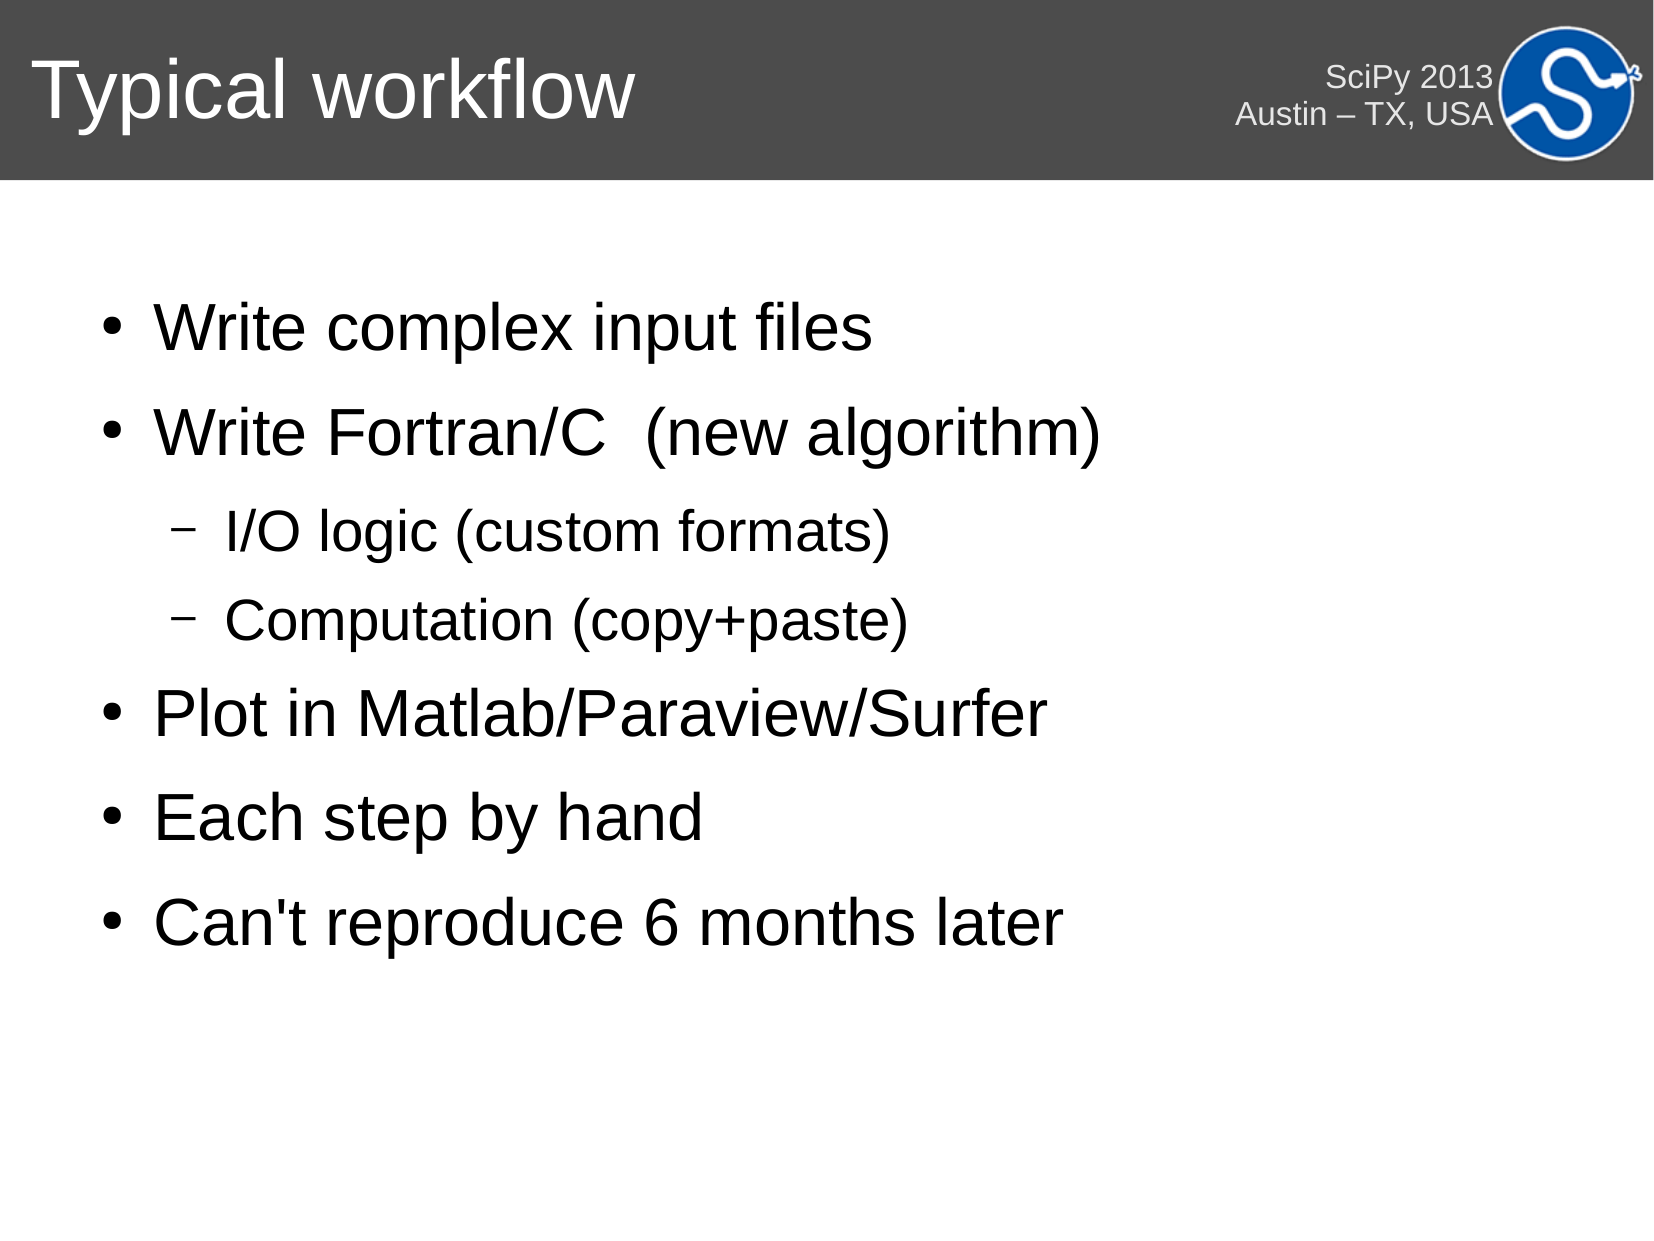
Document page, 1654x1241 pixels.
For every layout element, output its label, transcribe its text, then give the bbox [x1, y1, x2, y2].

picture [1496, 25, 1647, 165]
title Typical workflow [30, 0, 1201, 181]
list Write complex input files Write Fortran/C (new algorithm) I/O logic (custom formats) Computation (copy+paste) Plot in Matlab/Paraview/Surfer Each step by hand Can't reproduce 6 months later [82, 290, 1538, 1010]
